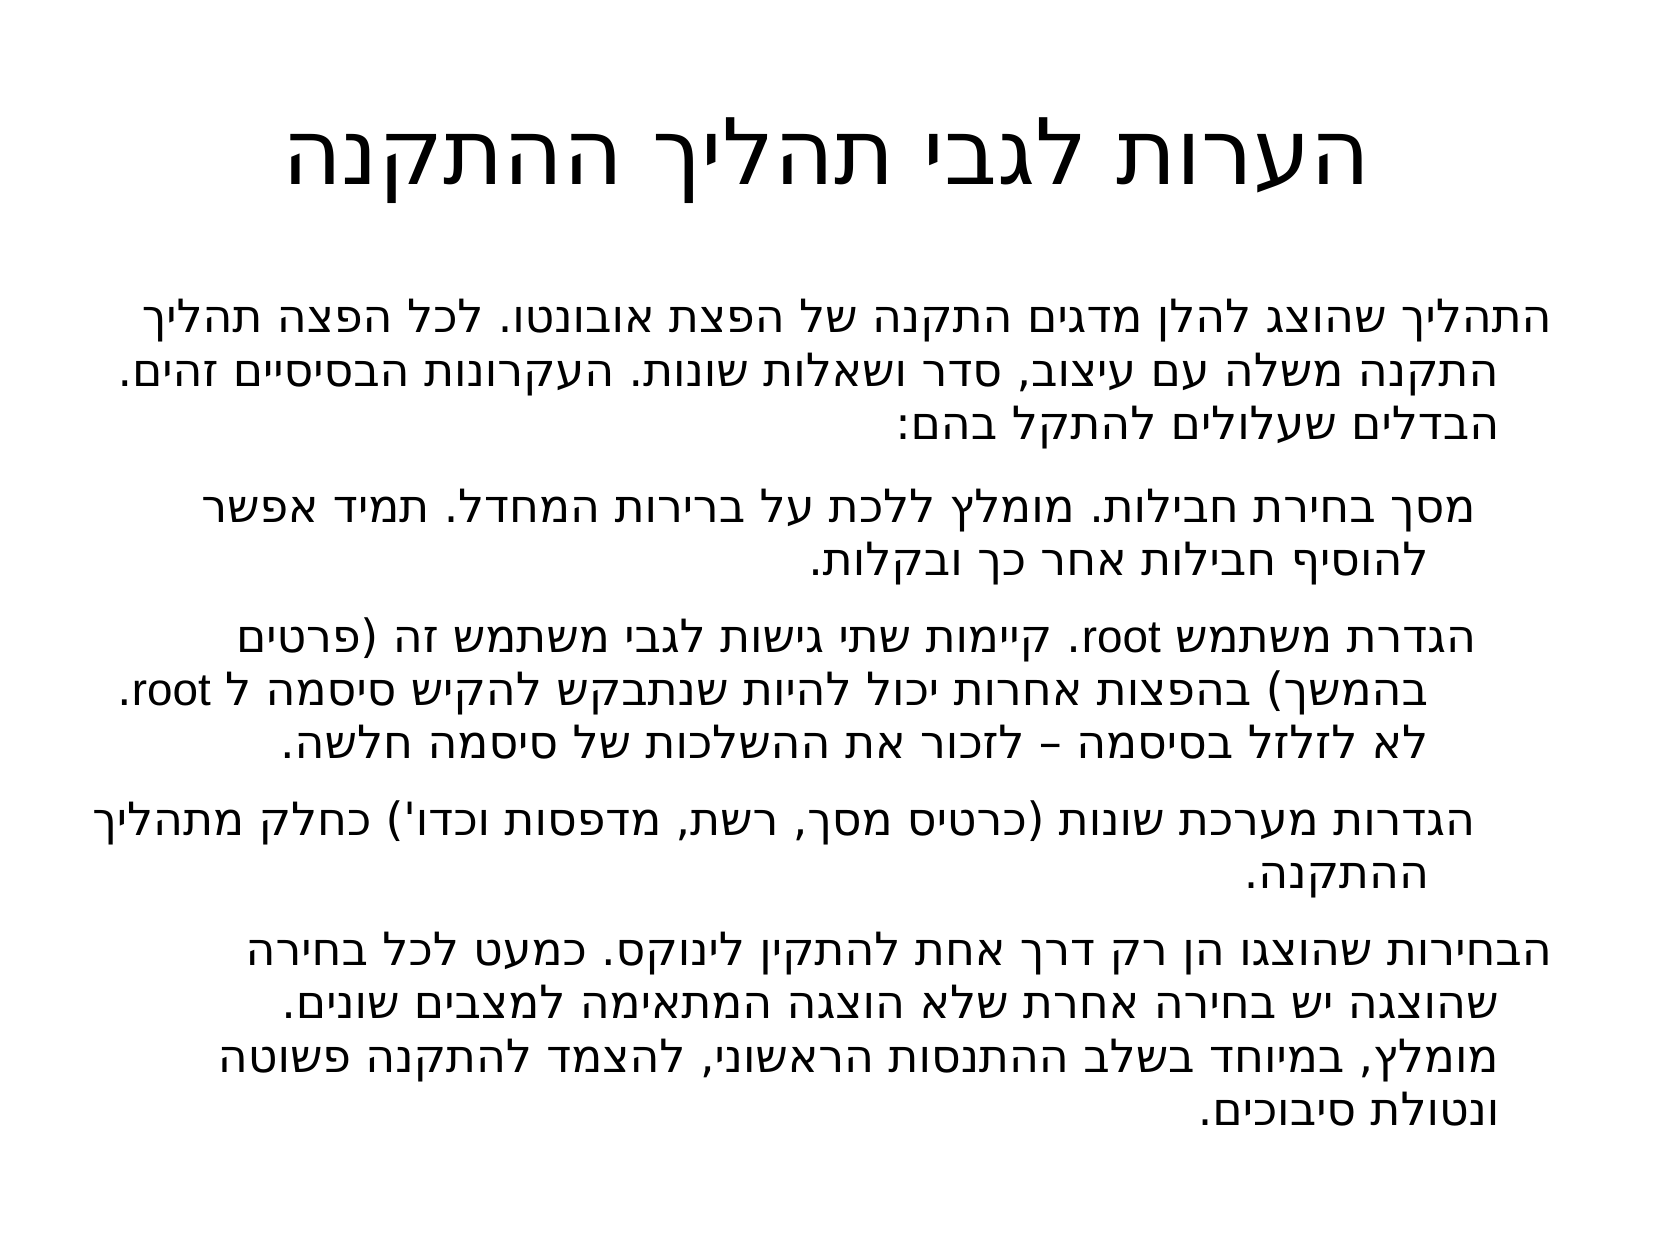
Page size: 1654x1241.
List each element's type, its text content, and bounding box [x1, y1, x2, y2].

list התהליך שהוצג להלן מדגים התקנה של הפצת אובונטו. לכל הפצה תהליך התקנה משלה עם עיצוב, סדר ושאלות שונות. העקרונות הבסיסיים זהים. הבדלים שעלולים להתקל בהם: מסך בחירת חבילות. מומלץ ללכת על ברירות המחדל. תמיד אפשר להוסיף חבילות אחר כך ובקלות. הגדרת משתמש root. קיימות שתי גישות לגבי משתמש זה (פרטים בהמשך) בהפצות אחרות יכול להיות שנתבקש להקיש סיסמה ל root. לא לזלזל בסיסמה – לזכור את ההשלכות של סיסמה חלשה. הגדרות מערכת שונות (כרטיס מסך, רשת, מדפסות וכדו') כחלק מתהליך ההתקנה. הבחירות שהוצגו הן רק דרך אחת להתקין לינוקס. כמעט לכל בחירה שהוצגה יש בחירה אחרת שלא הוצגה המתאימה למצבים שונים. מומלץ, במיוחד בשלב ההתנסות הראשוני, להצמד להתקנה פשוטה ונטולת סיבוכים. [82, 290, 1571, 1172]
title הערות לגבי תהליך ההתקנה [82, 49, 1571, 257]
